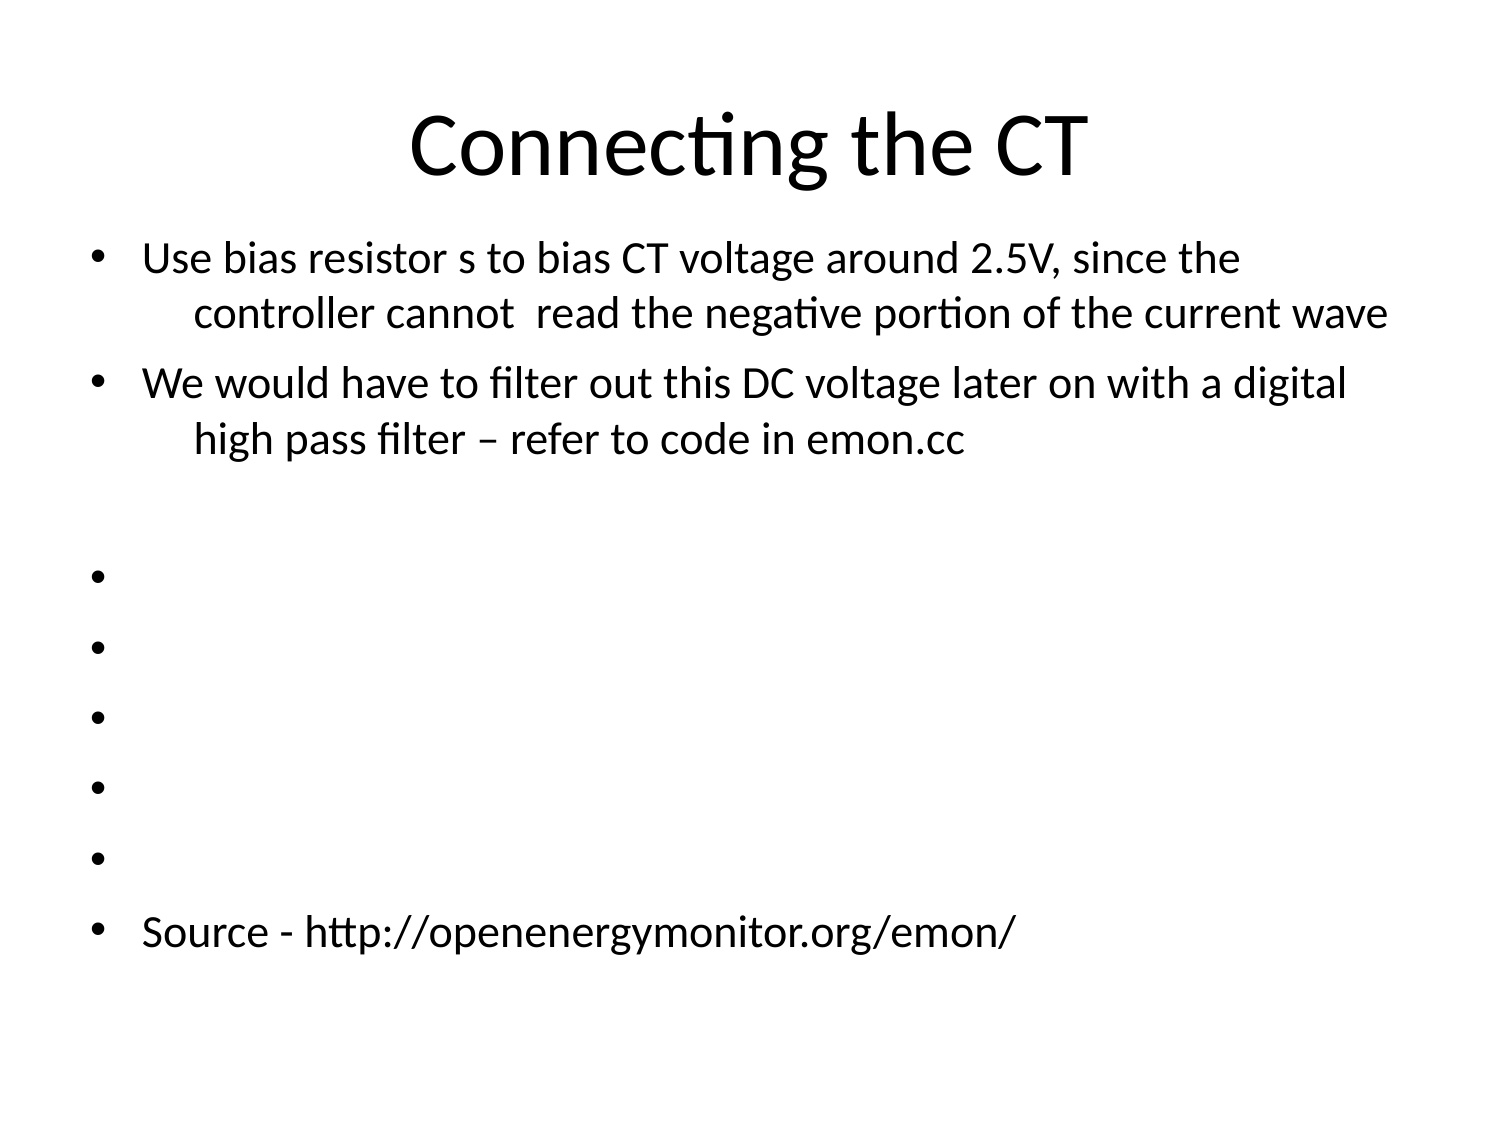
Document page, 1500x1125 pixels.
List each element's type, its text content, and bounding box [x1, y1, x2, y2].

list Use bias resistor s to bias CT voltage around 2.5V, since the controller cannot read the negative portion of the current wave We would have to filter out this DC voltage later on with a digital high pass filter – refer to code in emon.cc Source - http://openenergymonitor.org/emon/ [75, 219, 1426, 1005]
title Connecting the CT [75, 45, 1426, 219]
